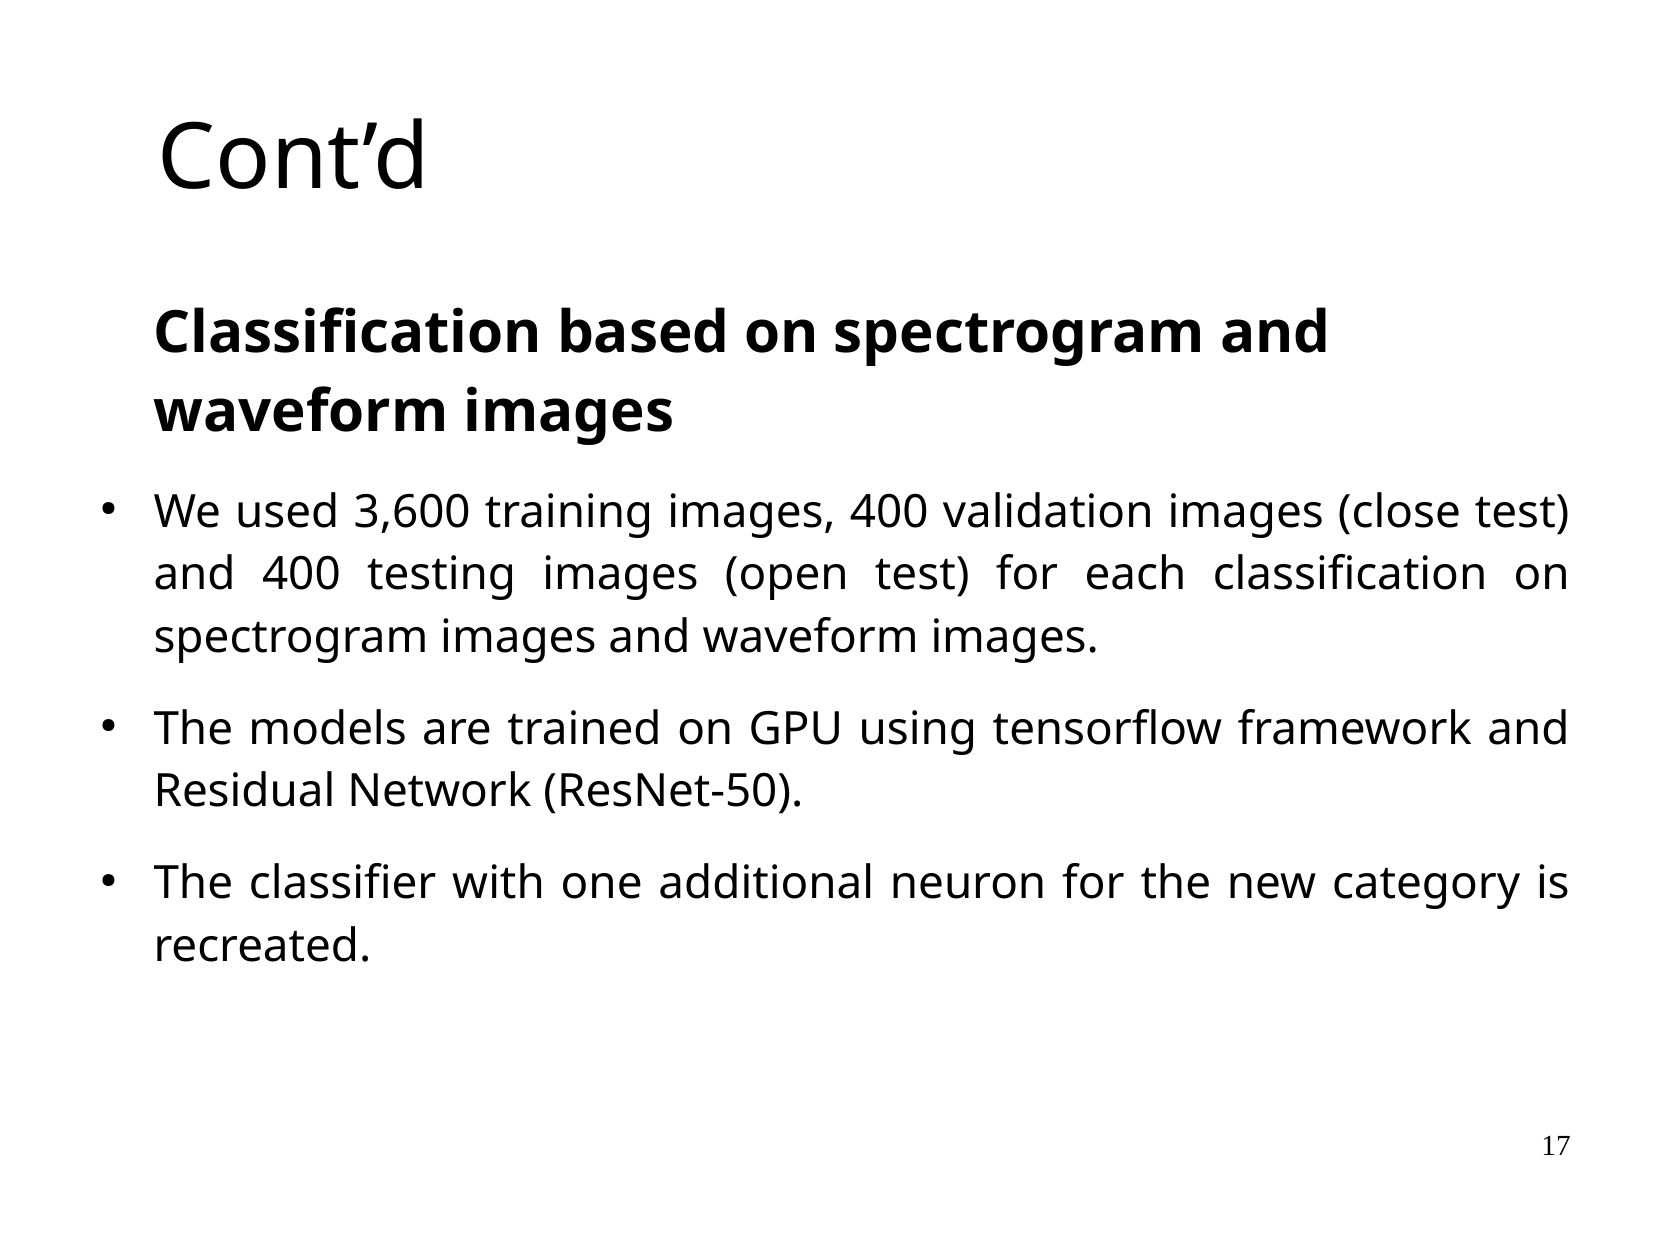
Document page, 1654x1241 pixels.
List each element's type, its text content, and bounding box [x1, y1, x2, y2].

list Classification based on spectrogram and waveform images We used 3,600 training images, 400 validation images (close test) and 400 testing images (open test) for each classification on spectrogram images and waveform images. The models are trained on GPU using tensorflow framework and Residual Network (ResNet-50). The classifier with one additional neuron for the new category is recreated. [82, 290, 1571, 1010]
title Cont’d [82, 49, 1571, 257]
